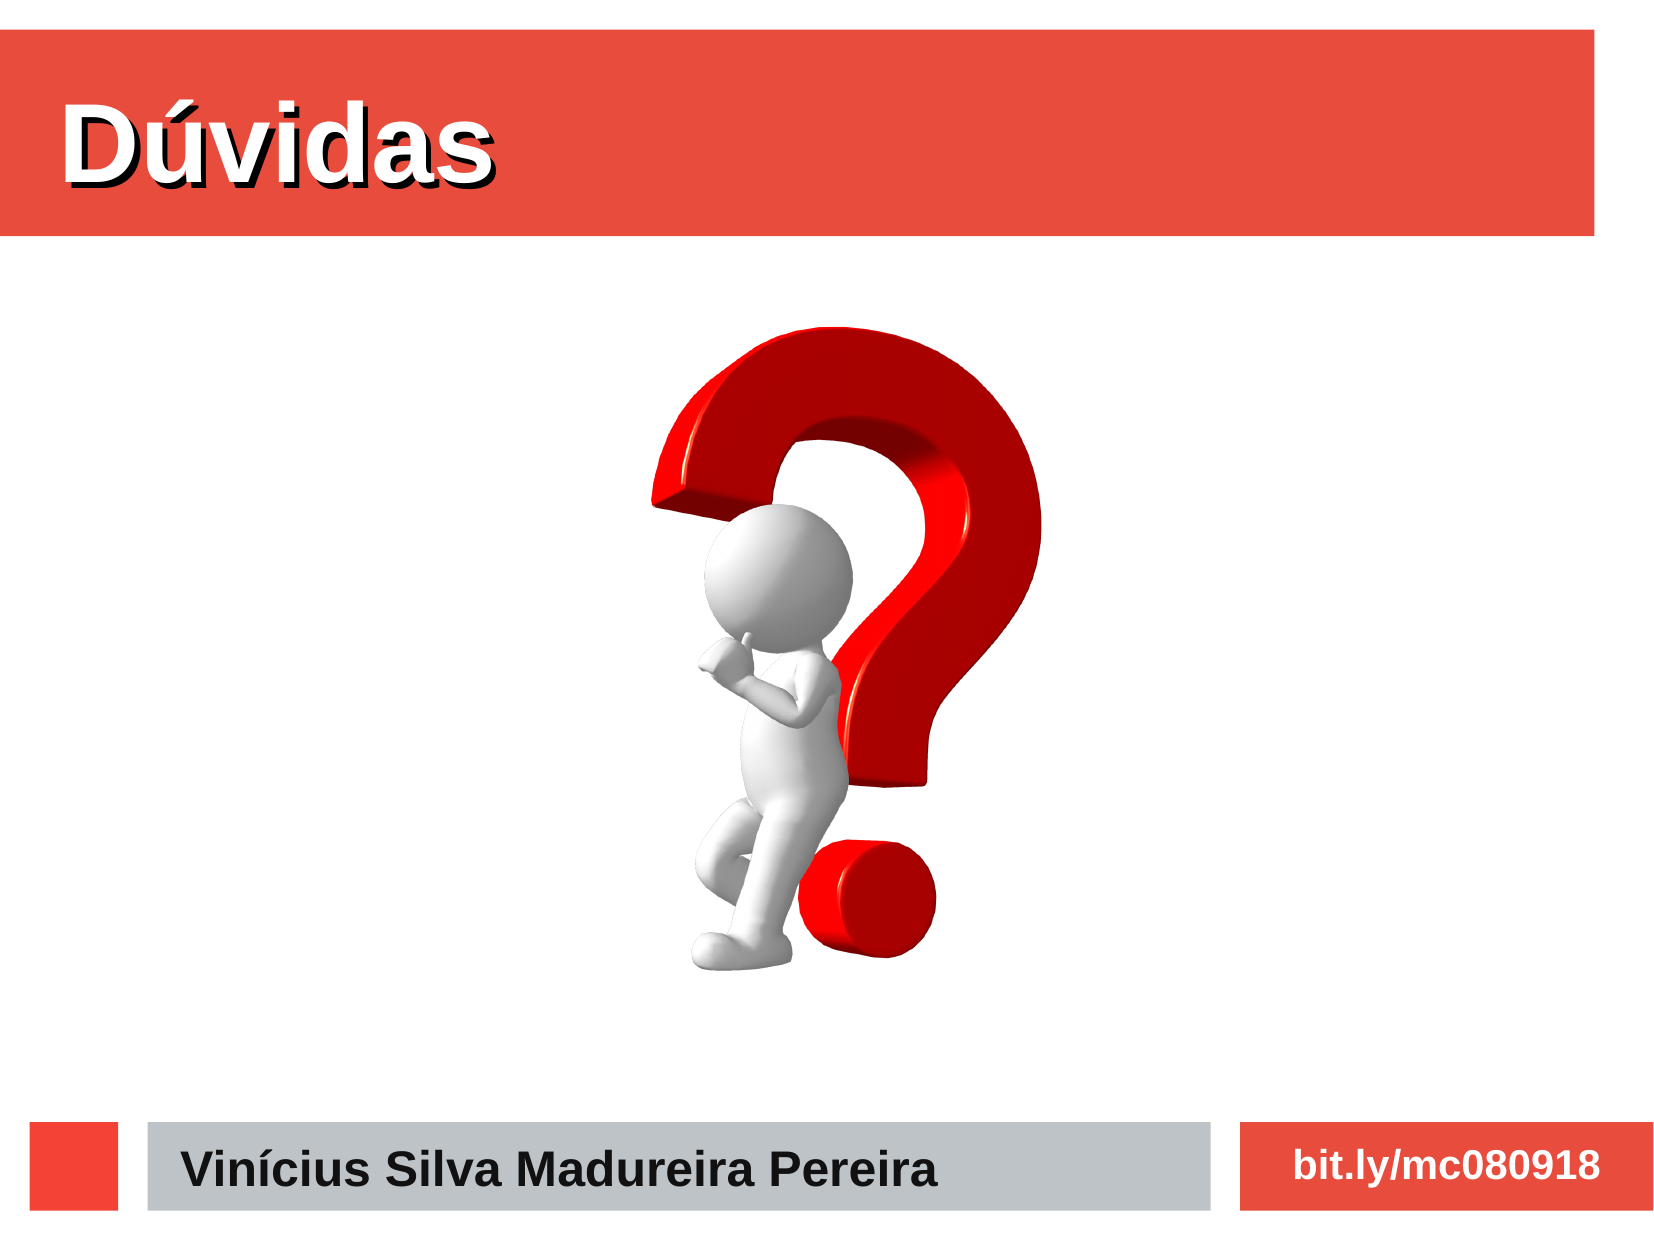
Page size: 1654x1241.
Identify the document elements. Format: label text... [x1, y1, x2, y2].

title Dúvidas [59, 59, 1595, 207]
text_box Vinícius Silva Madureira Pereira [165, 1133, 1170, 1205]
text_box bit.ly/mc080918 [1228, 1133, 1654, 1205]
picture [494, 315, 1159, 981]
